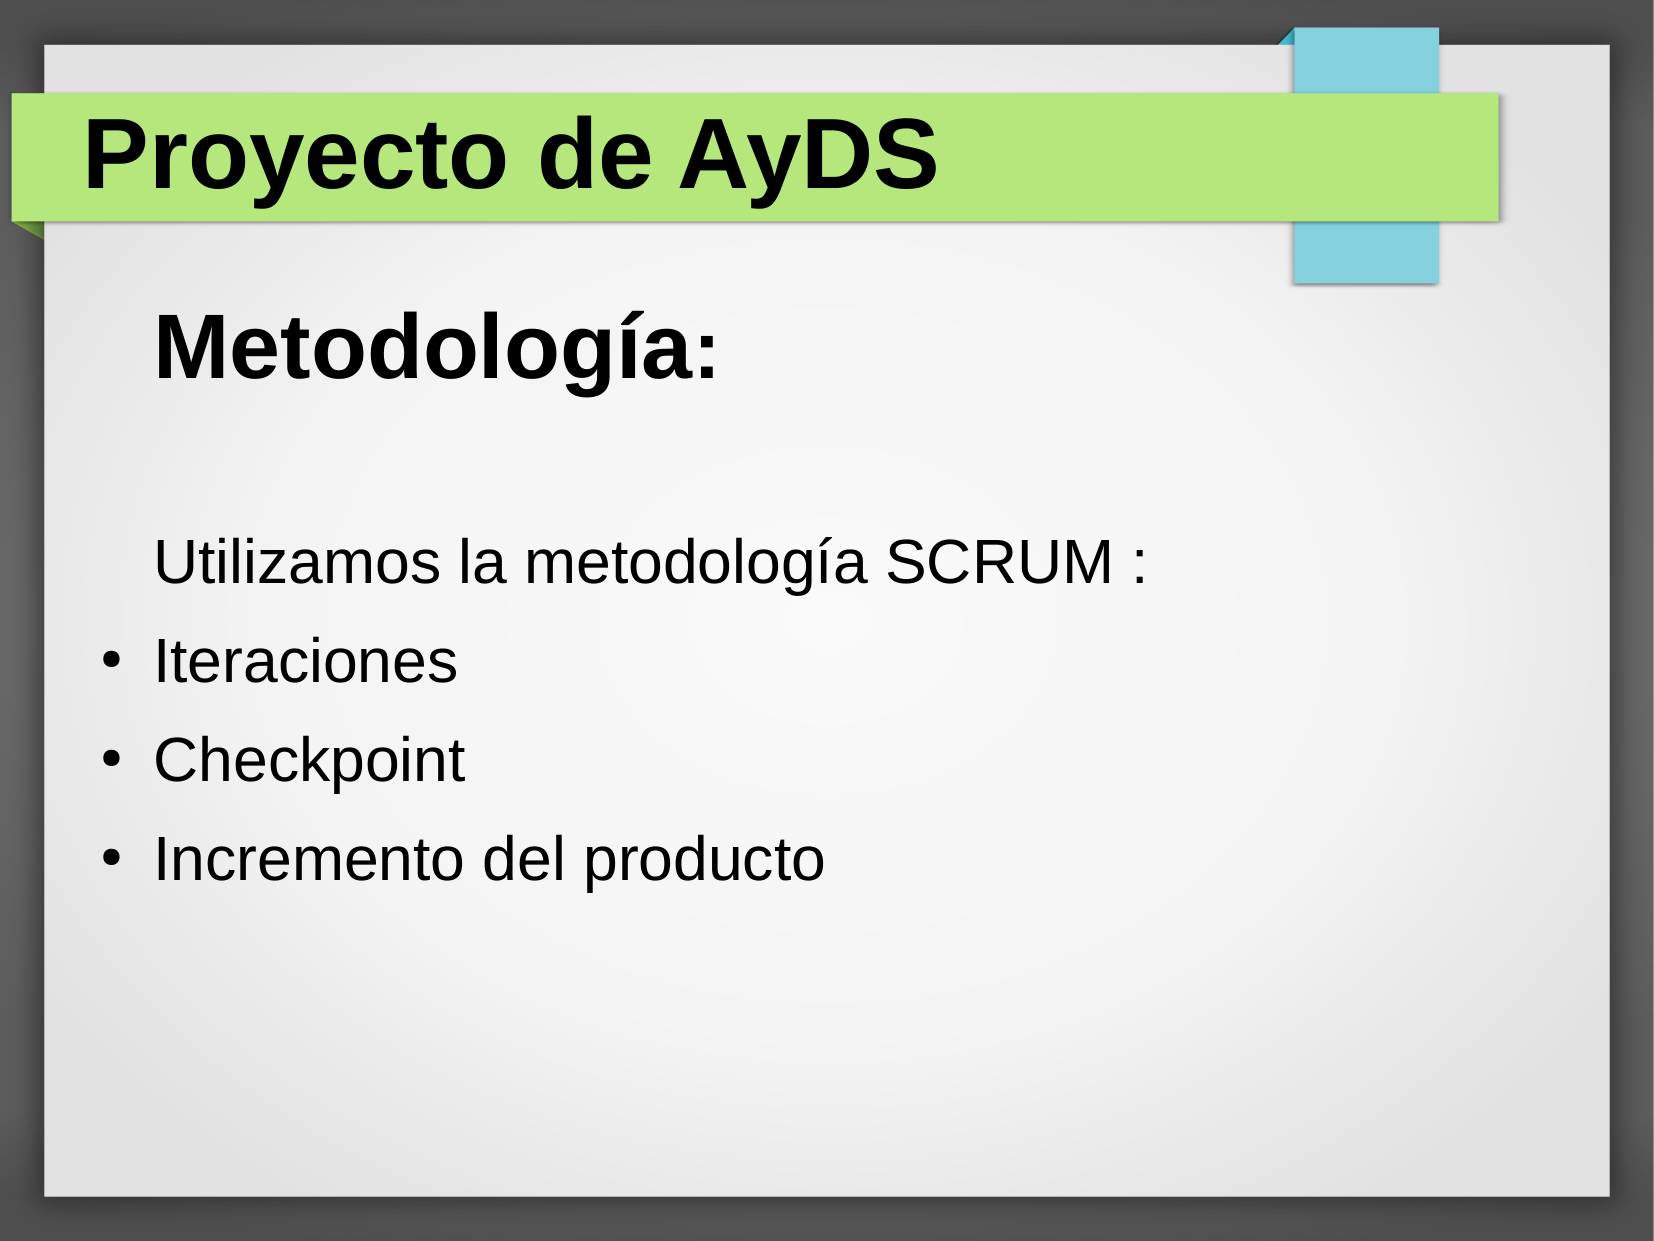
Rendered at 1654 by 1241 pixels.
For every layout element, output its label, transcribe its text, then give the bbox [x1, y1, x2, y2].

title Proyecto de AyDS [82, 94, 1264, 213]
list Metodología: Utilizamos la metodología SCRUM : Iteraciones Checkpoint Incremento del producto [82, 295, 1571, 1015]
picture [0, 0, 1654, 1241]
